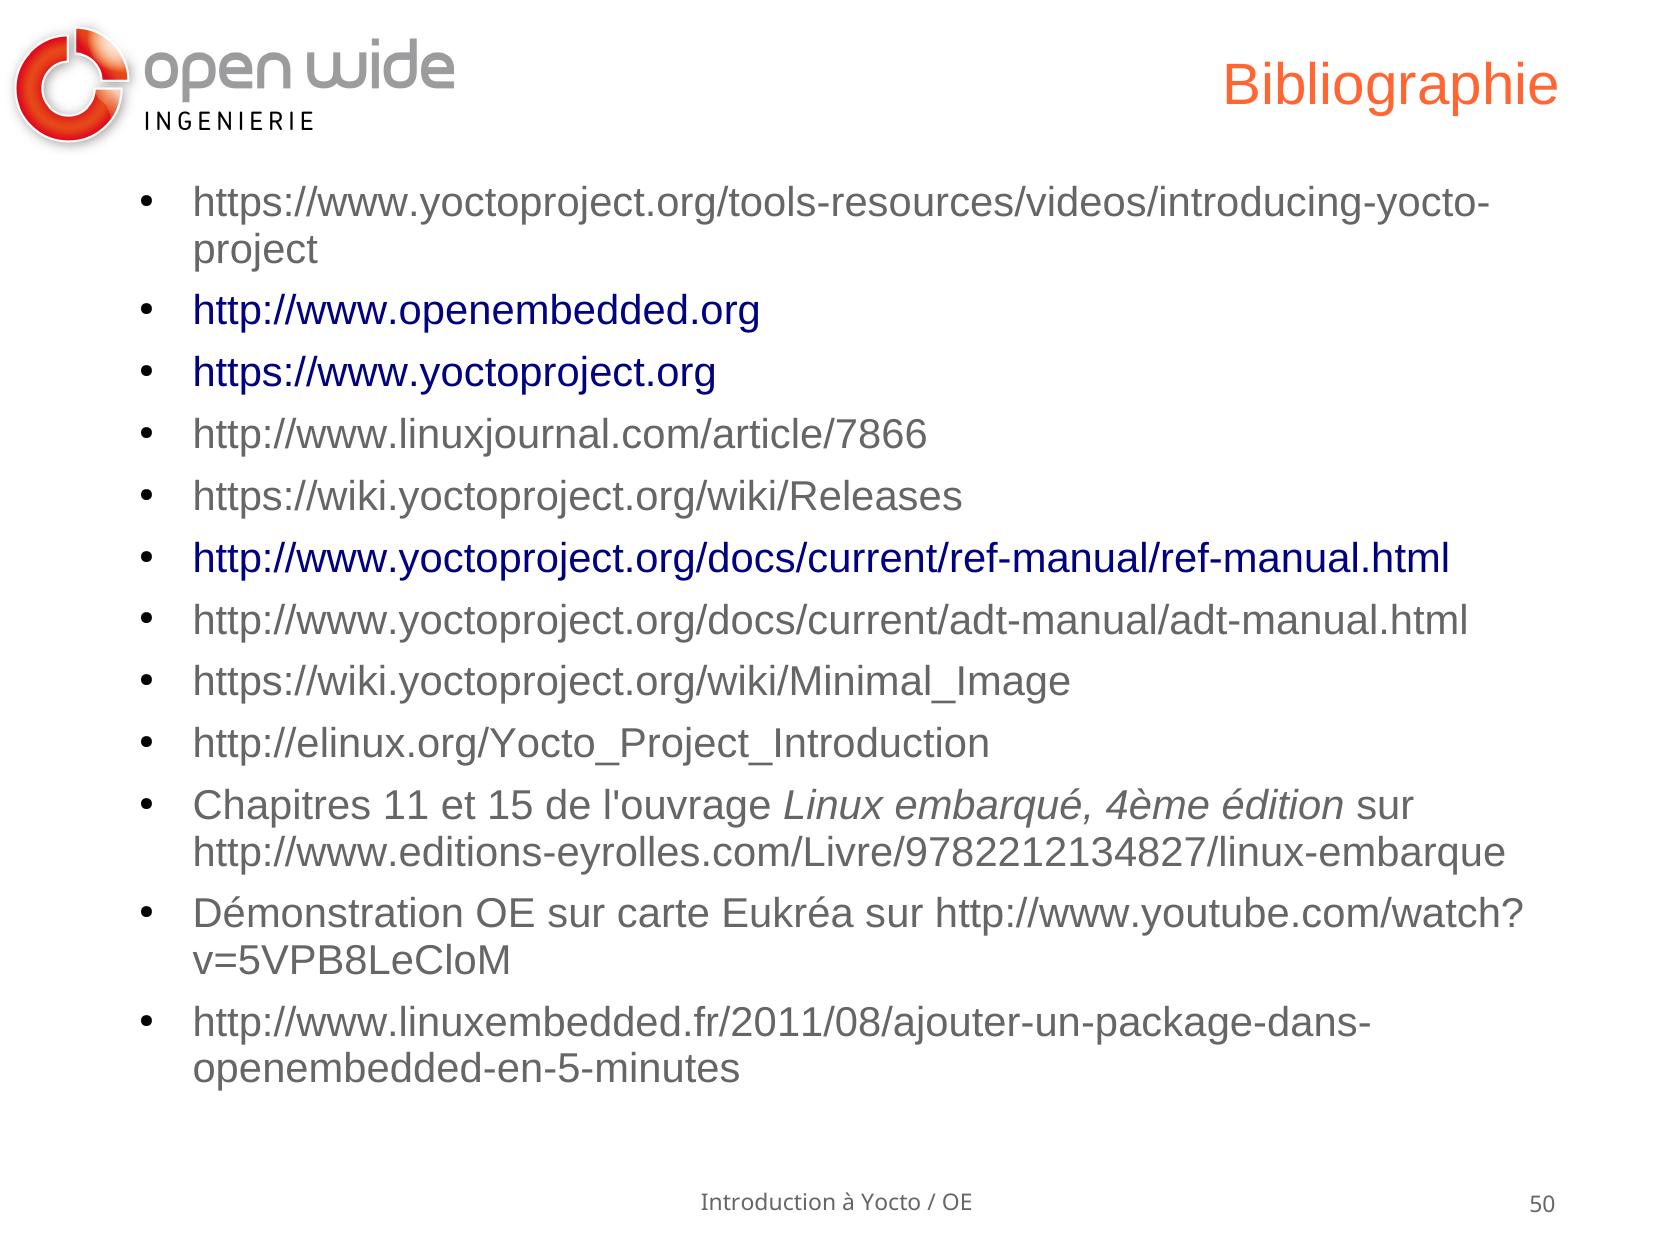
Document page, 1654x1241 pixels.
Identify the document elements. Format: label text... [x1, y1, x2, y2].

title Bibliographie [602, 12, 1561, 157]
picture [0, 0, 454, 161]
list https://www.yoctoproject.org/tools-resources/videos/introducing-yocto-project http://www.openembedded.org https://www.yoctoproject.org http://www.linuxjournal.com/article/7866 https://wiki.yoctoproject.org/wiki/Releases http://www.yoctoproject.org/docs/current/ref-manual/ref-manual.html http://www.yoctoproject.org/docs/current/adt-manual/adt-manual.html https://wiki.yoctoproject.org/wiki/Minimal_Image http://elinux.org/Yocto_Project_Introduction Chapitres 11 et 15 de l'ouvrage Linux embarqué, 4ème édition sur http://www.editions-eyrolles.com/Livre/9782212134827/linux-embarque Démonstration OE sur carte Eukréa sur http://www.youtube.com/watch?v=5VPB8LeCloM http://www.linuxembedded.fr/2011/08/ajouter-un-package-dans-openembedded-en-5-minutes [121, 178, 1534, 1100]
